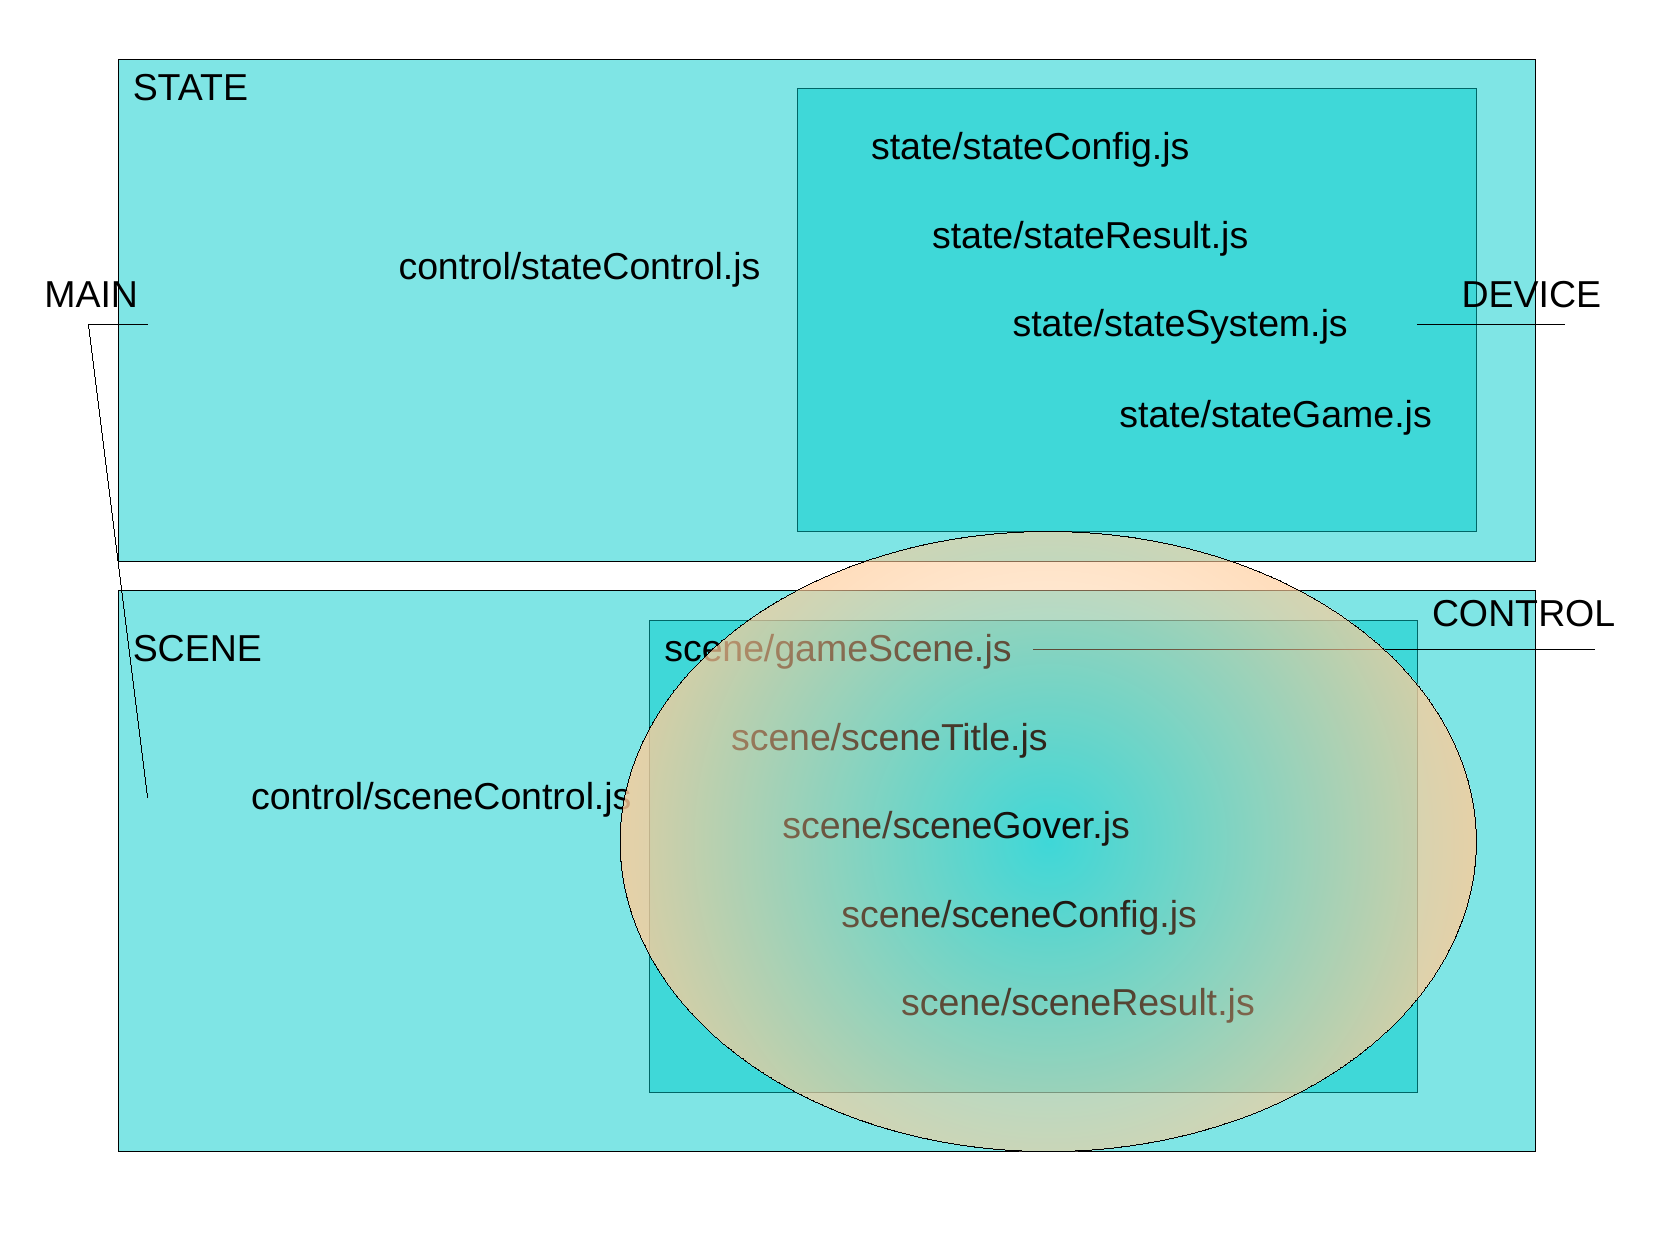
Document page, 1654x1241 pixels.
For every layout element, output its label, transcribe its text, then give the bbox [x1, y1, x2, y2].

text_box MAIN [29, 265, 237, 323]
text_box [118, 59, 1536, 1152]
text_box state/stateConfig.js [856, 118, 1205, 176]
text_box CONTROL [1417, 584, 1654, 684]
text_box state/stateSystem.js [997, 295, 1373, 353]
text_box state/stateGame.js [1104, 385, 1447, 443]
text_box control/sceneControl.js [236, 767, 632, 825]
text_box scene/gameScene.js [649, 620, 747, 678]
text_box STATE [118, 59, 591, 116]
text_box state/stateResult.js [917, 206, 1264, 264]
text_box control/stateControl.js [383, 238, 776, 296]
text_box SCENE [118, 620, 532, 677]
text_box DEVICE [1446, 265, 1625, 323]
